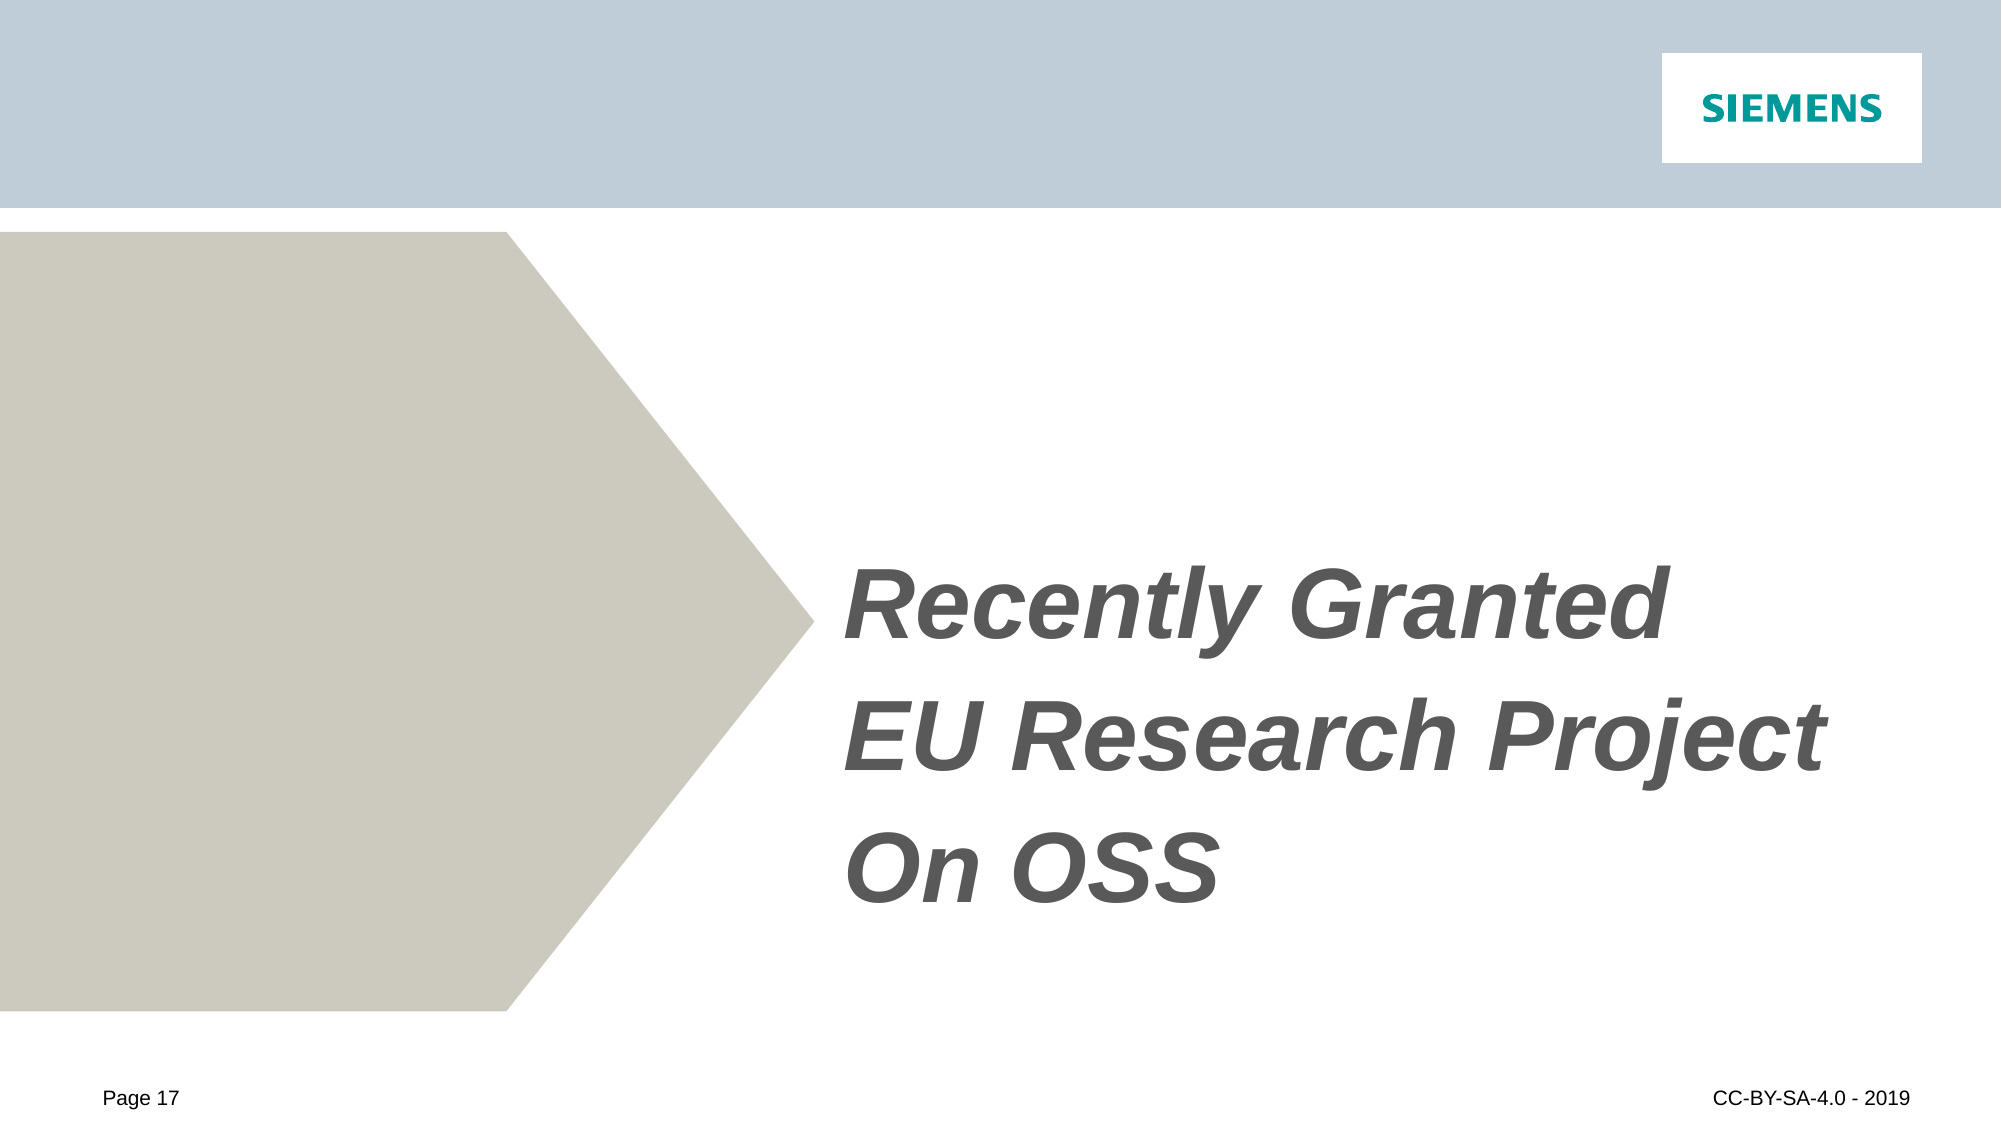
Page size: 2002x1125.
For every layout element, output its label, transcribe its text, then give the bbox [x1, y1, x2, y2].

text_box [0, 231, 815, 1012]
text_box Recently Granted EU Research Project On OSS [843, 526, 2001, 983]
